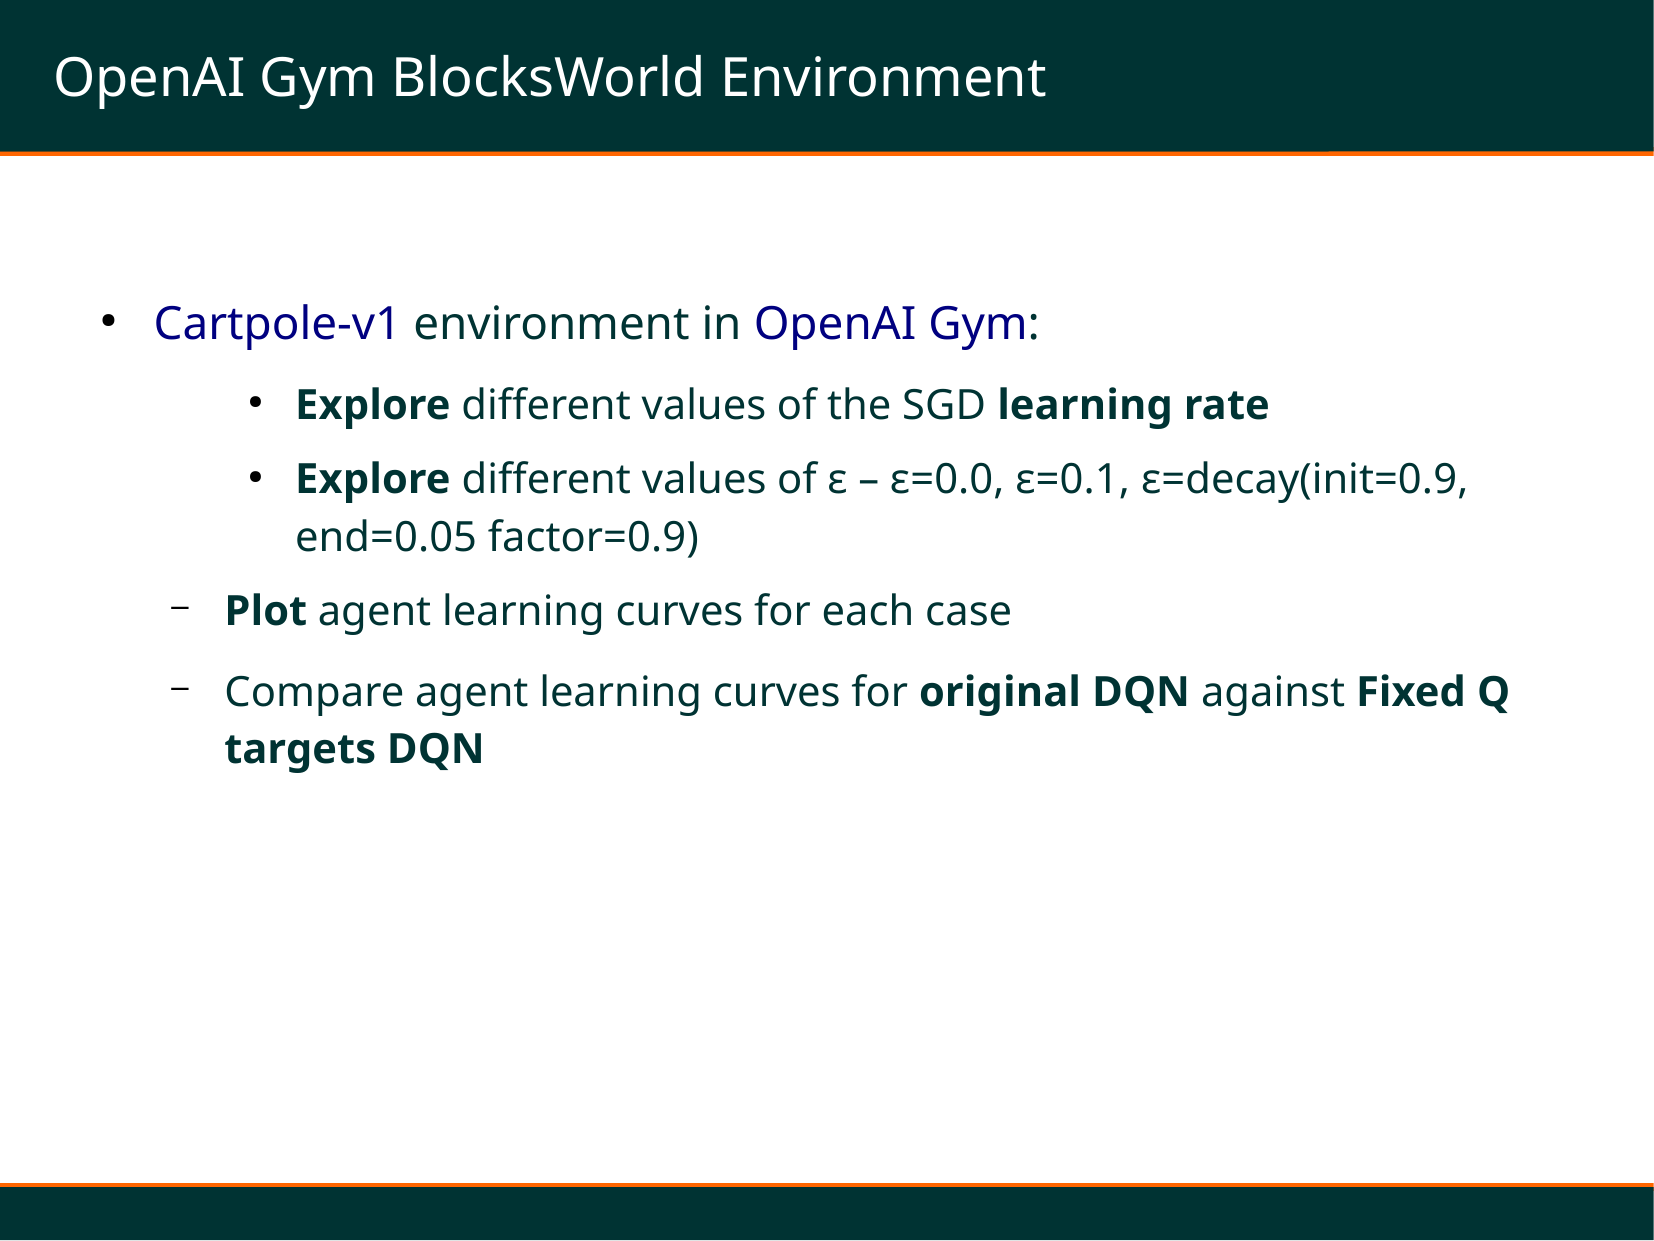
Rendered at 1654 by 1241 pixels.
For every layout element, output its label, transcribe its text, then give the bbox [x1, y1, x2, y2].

list Cartpole-v1 environment in OpenAI Gym: Explore different values of the SGD learning rate Explore different values of ε – ε=0.0, ε=0.1, ε=decay(init=0.9, end=0.05 factor=0.9) Plot agent learning curves for each case Compare agent learning curves for original DQN against Fixed Q targets DQN [82, 290, 1571, 1051]
title OpenAI Gym BlocksWorld Environment [0, 0, 1329, 152]
